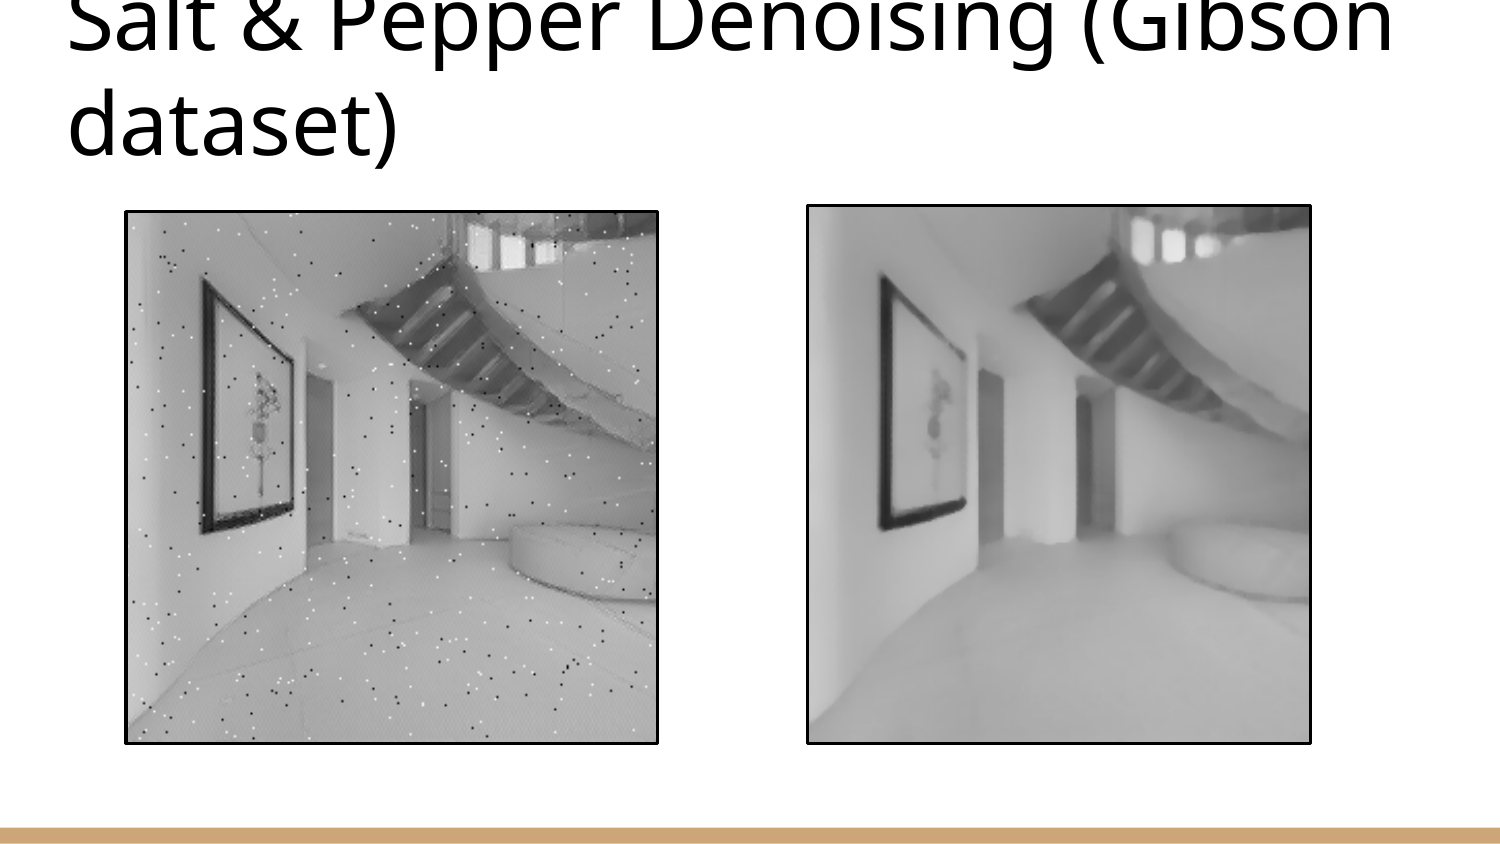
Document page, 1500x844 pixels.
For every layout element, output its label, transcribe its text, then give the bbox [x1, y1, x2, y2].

picture [127, 213, 656, 742]
title Salt & Pepper Denoising (Gibson dataset) [51, 51, 1449, 189]
picture [809, 206, 1309, 742]
